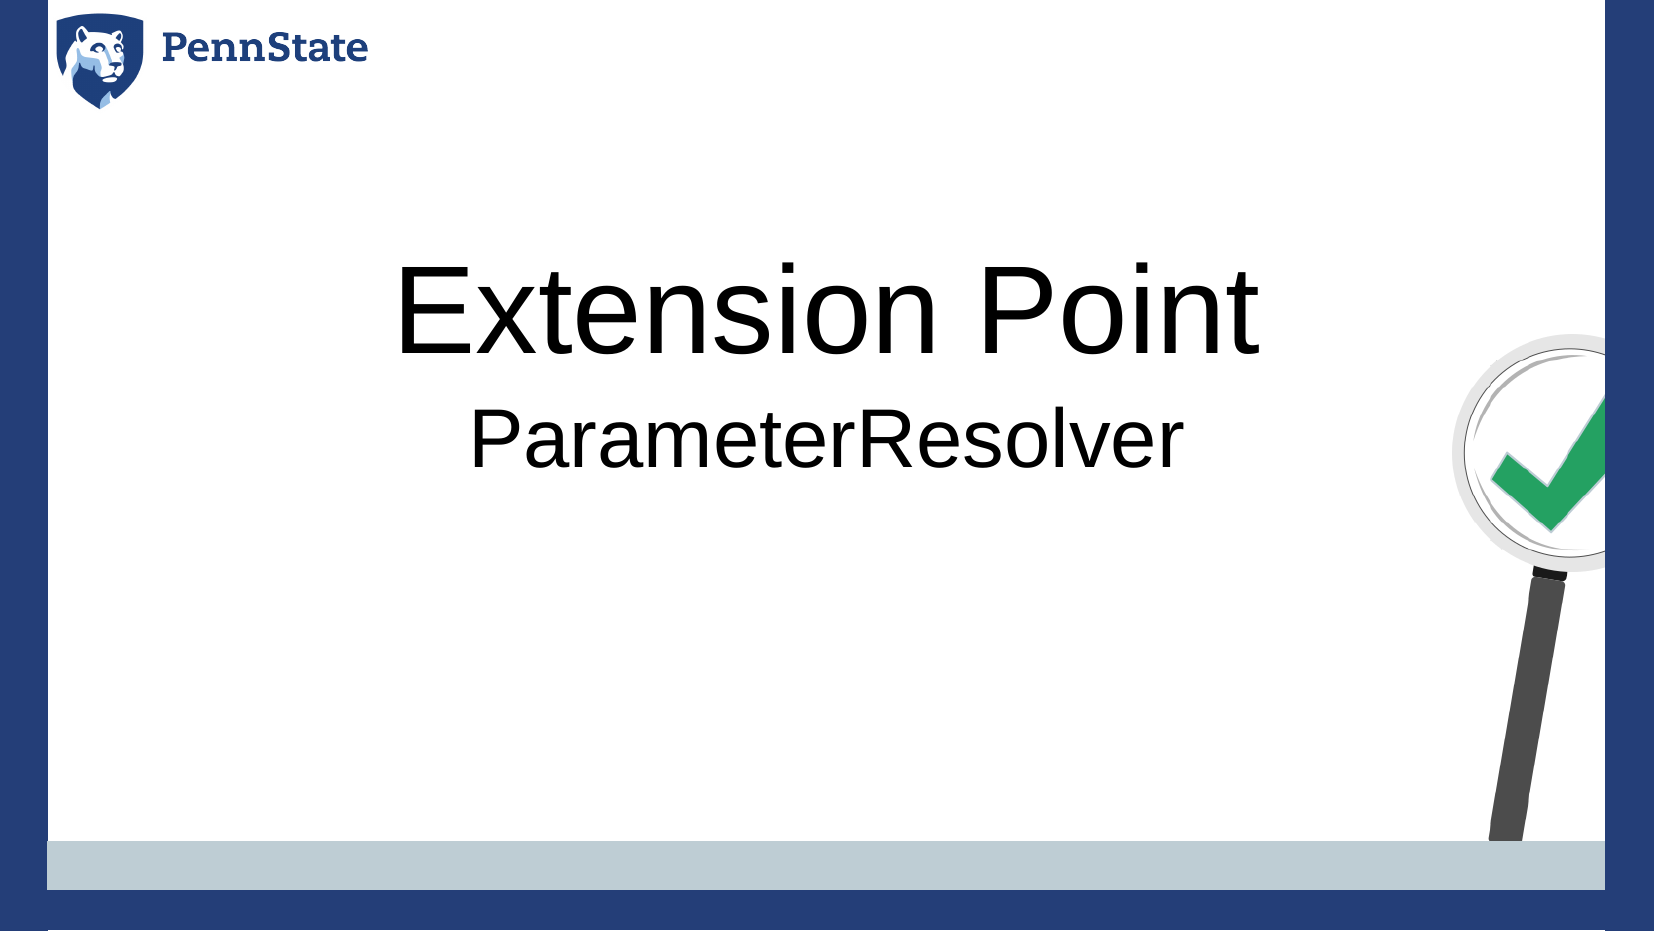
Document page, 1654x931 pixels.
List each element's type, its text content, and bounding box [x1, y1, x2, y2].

picture [1452, 334, 1605, 841]
list Extension Point [261, 240, 1393, 436]
title ParameterResolver [384, 354, 1270, 524]
picture [48, 0, 411, 152]
